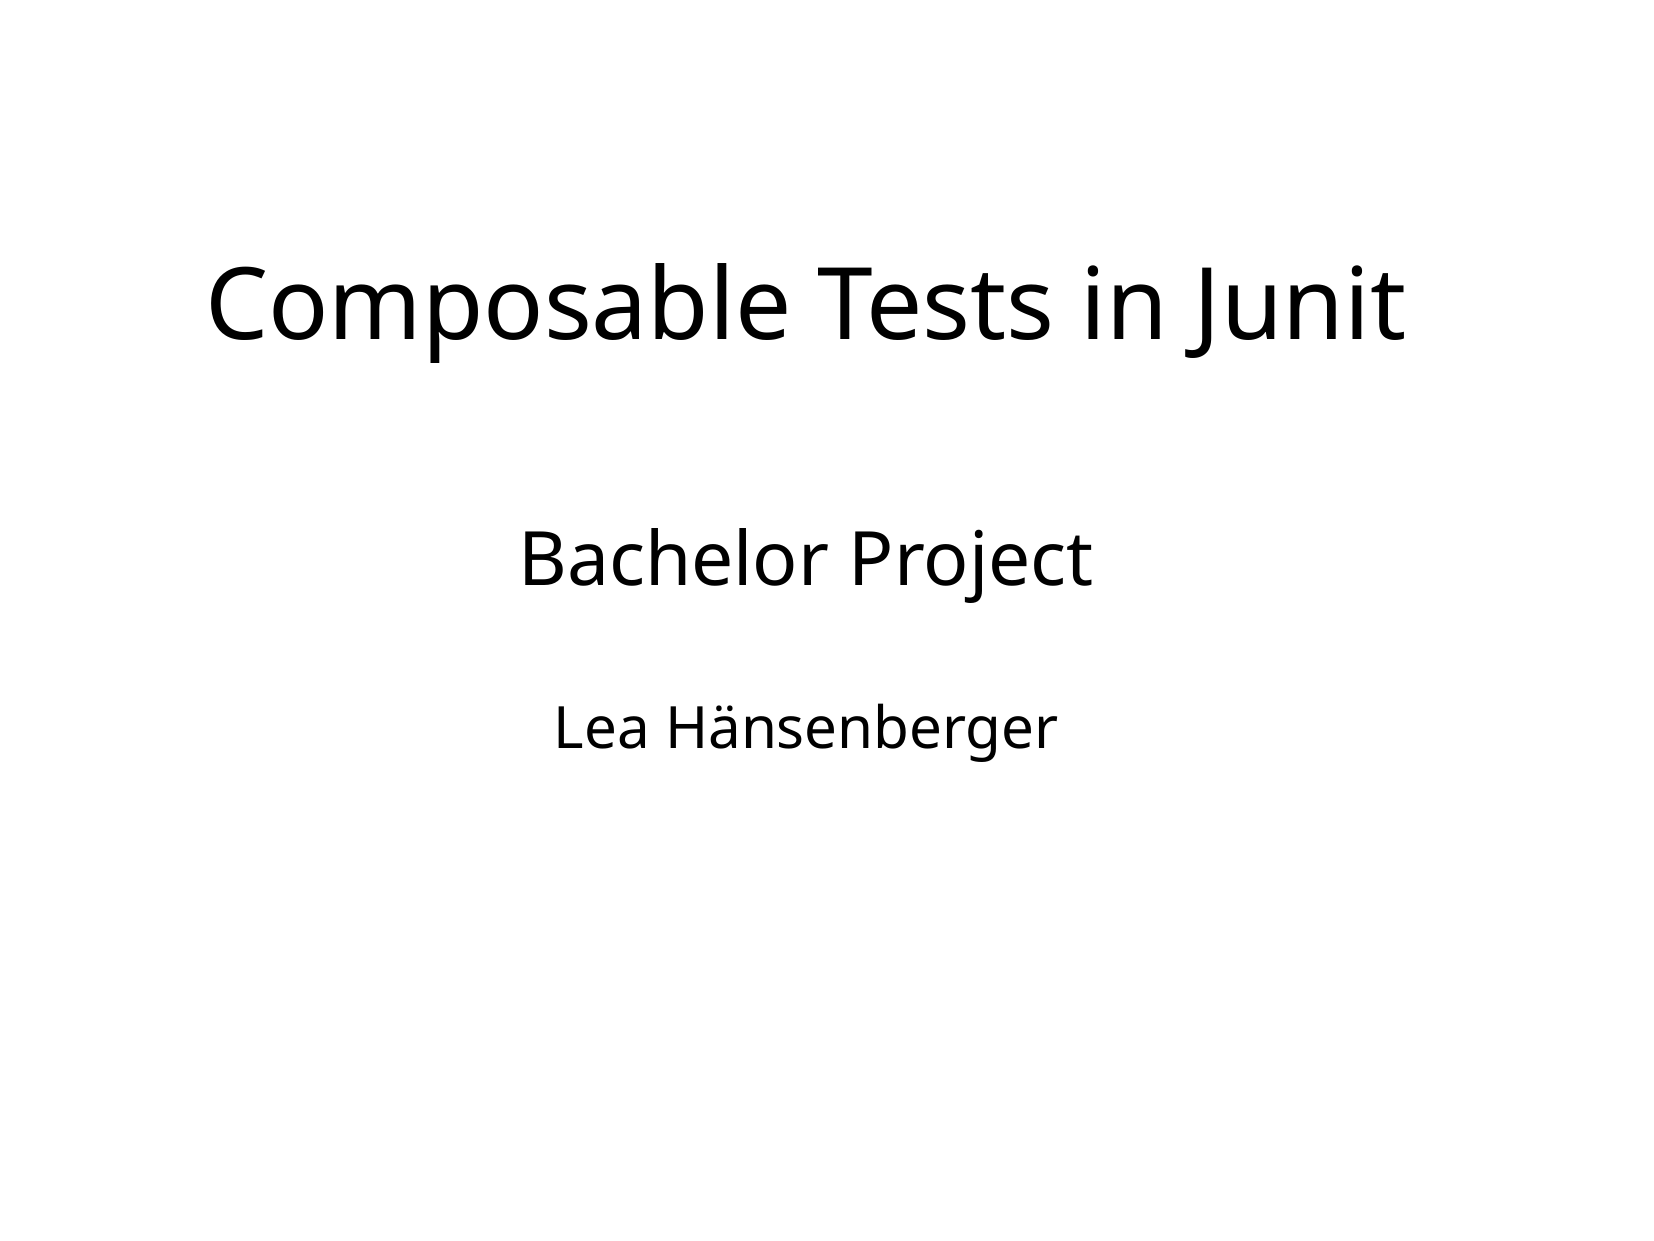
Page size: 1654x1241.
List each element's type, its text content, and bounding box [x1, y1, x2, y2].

text_box Composable Tests in Junit Bachelor Project Lea Hänsenberger [112, 225, 1501, 696]
